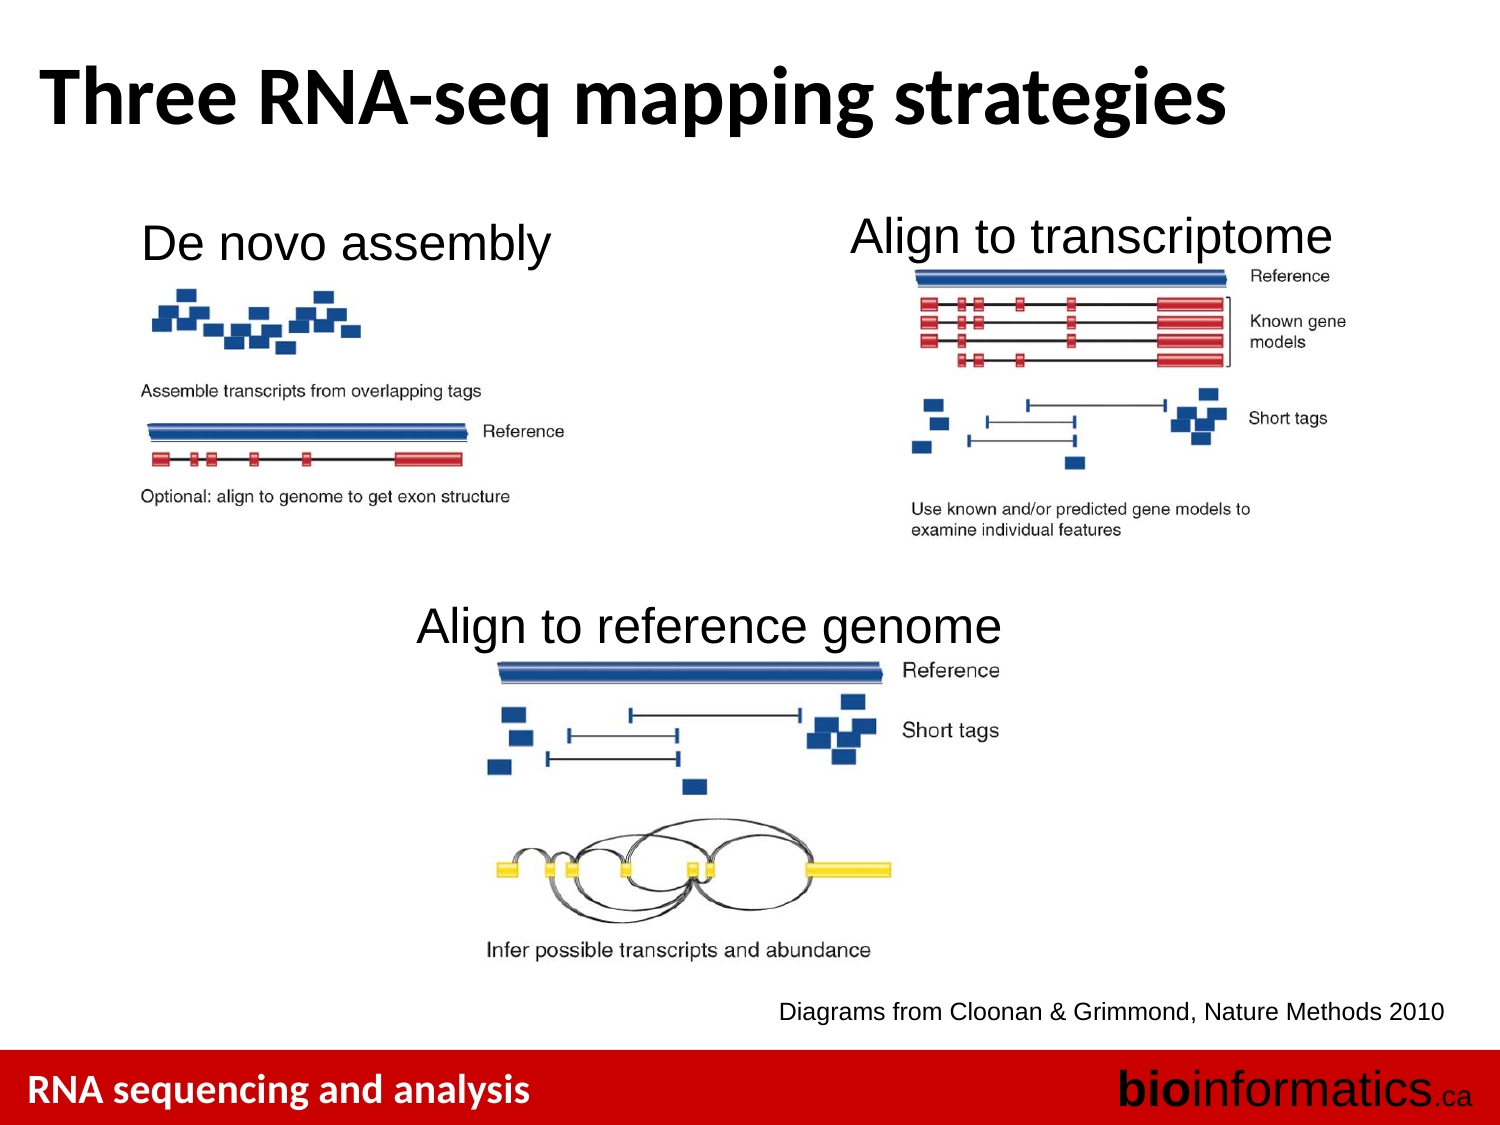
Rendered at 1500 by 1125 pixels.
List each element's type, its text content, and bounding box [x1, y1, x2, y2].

picture [135, 272, 573, 527]
text_box Diagrams from Cloonan & Grimmond, Nature Methods 2010 [764, 987, 1462, 1033]
picture [478, 661, 1010, 988]
text_box Align to reference genome [401, 586, 1018, 661]
text_box Align to transcriptome [835, 196, 1349, 272]
picture [903, 259, 1356, 539]
title Three RNA-seq mapping strategies [24, 0, 1475, 185]
text_box De novo assembly [126, 203, 567, 279]
